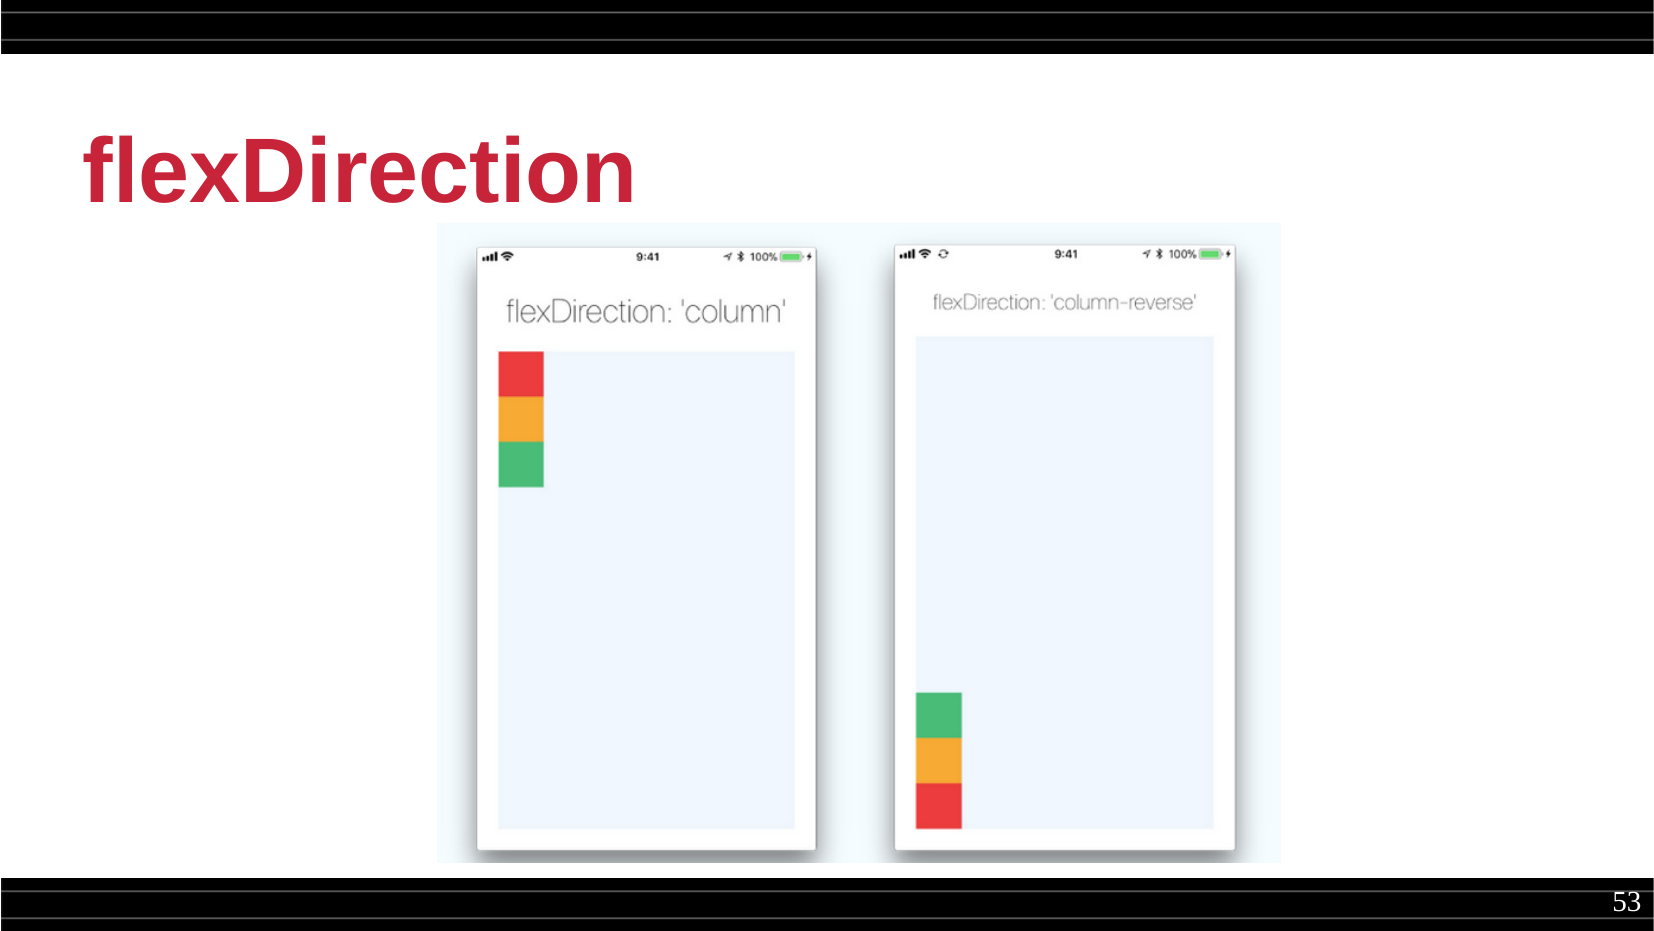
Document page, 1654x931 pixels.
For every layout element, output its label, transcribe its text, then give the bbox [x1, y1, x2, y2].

picture [1, 0, 1654, 54]
picture [437, 223, 1281, 863]
title flexDirection [82, 92, 1571, 249]
picture [1, 878, 1654, 931]
